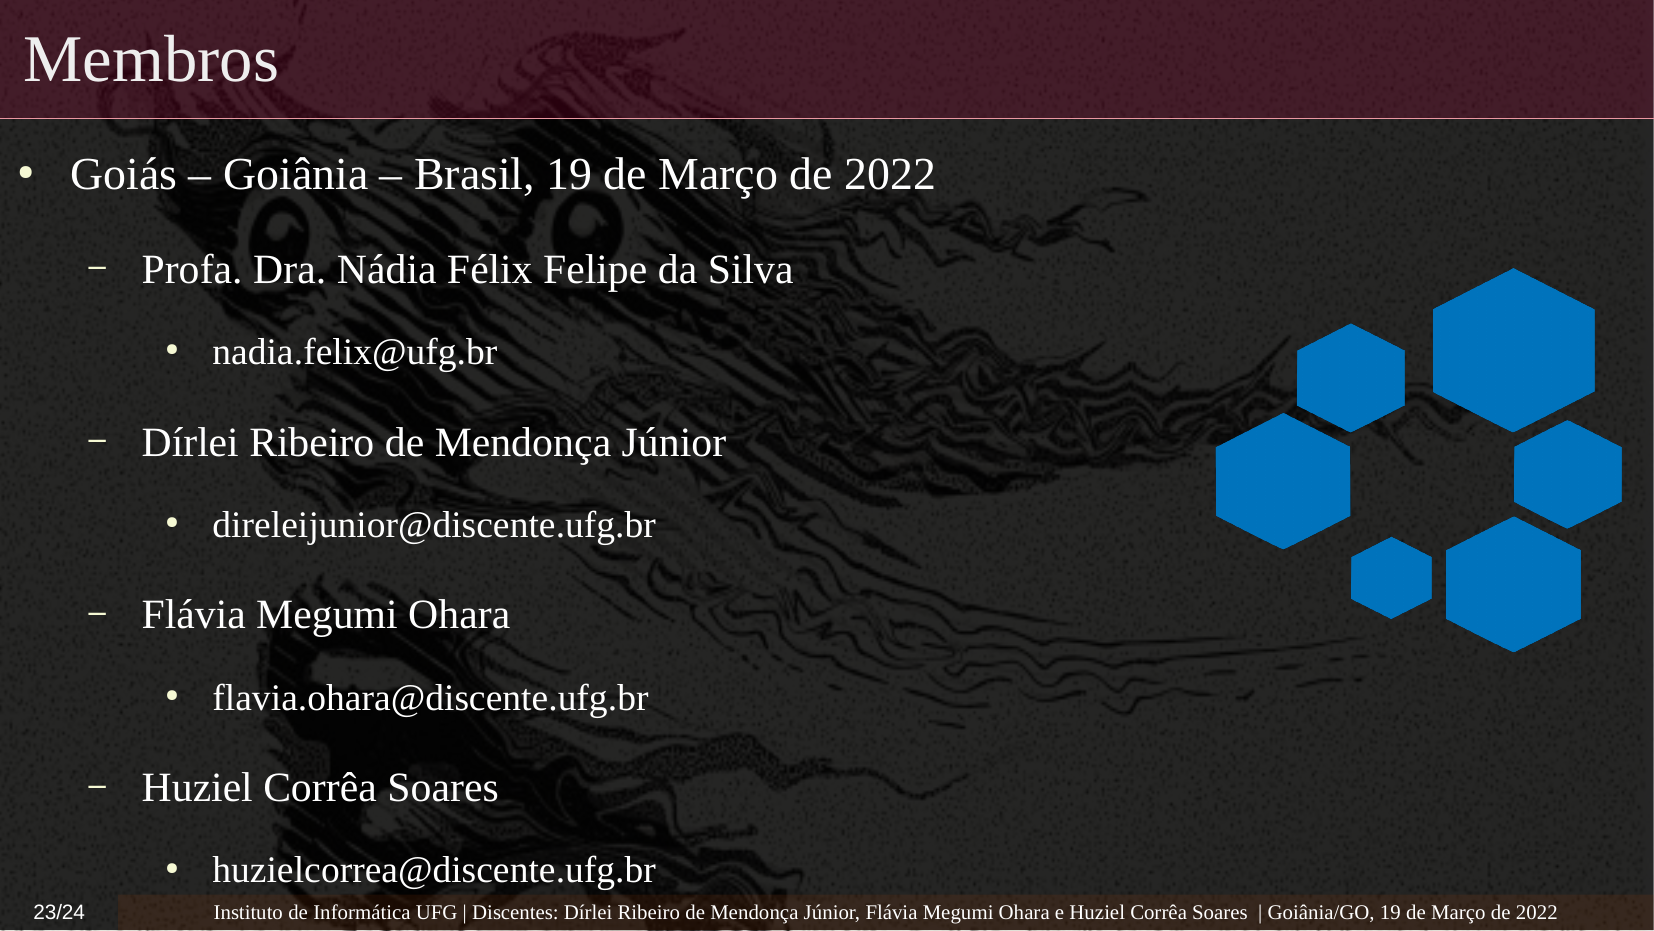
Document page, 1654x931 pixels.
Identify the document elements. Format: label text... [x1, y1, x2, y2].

list Goiás – Goiânia – Brasil, 19 de Março de 2022 Profa. Dra. Nádia Félix Felipe da Silva nadia.felix@ufg.br Dírlei Ribeiro de Mendonça Júnior direleijunior@discente.ufg.br Flávia Megumi Ohara flavia.ohara@discente.ufg.br Huziel Corrêa Soares huzielcorrea@discente.ufg.br [0, 123, 1654, 897]
title Membros [0, 0, 1654, 119]
picture [1210, 264, 1625, 678]
